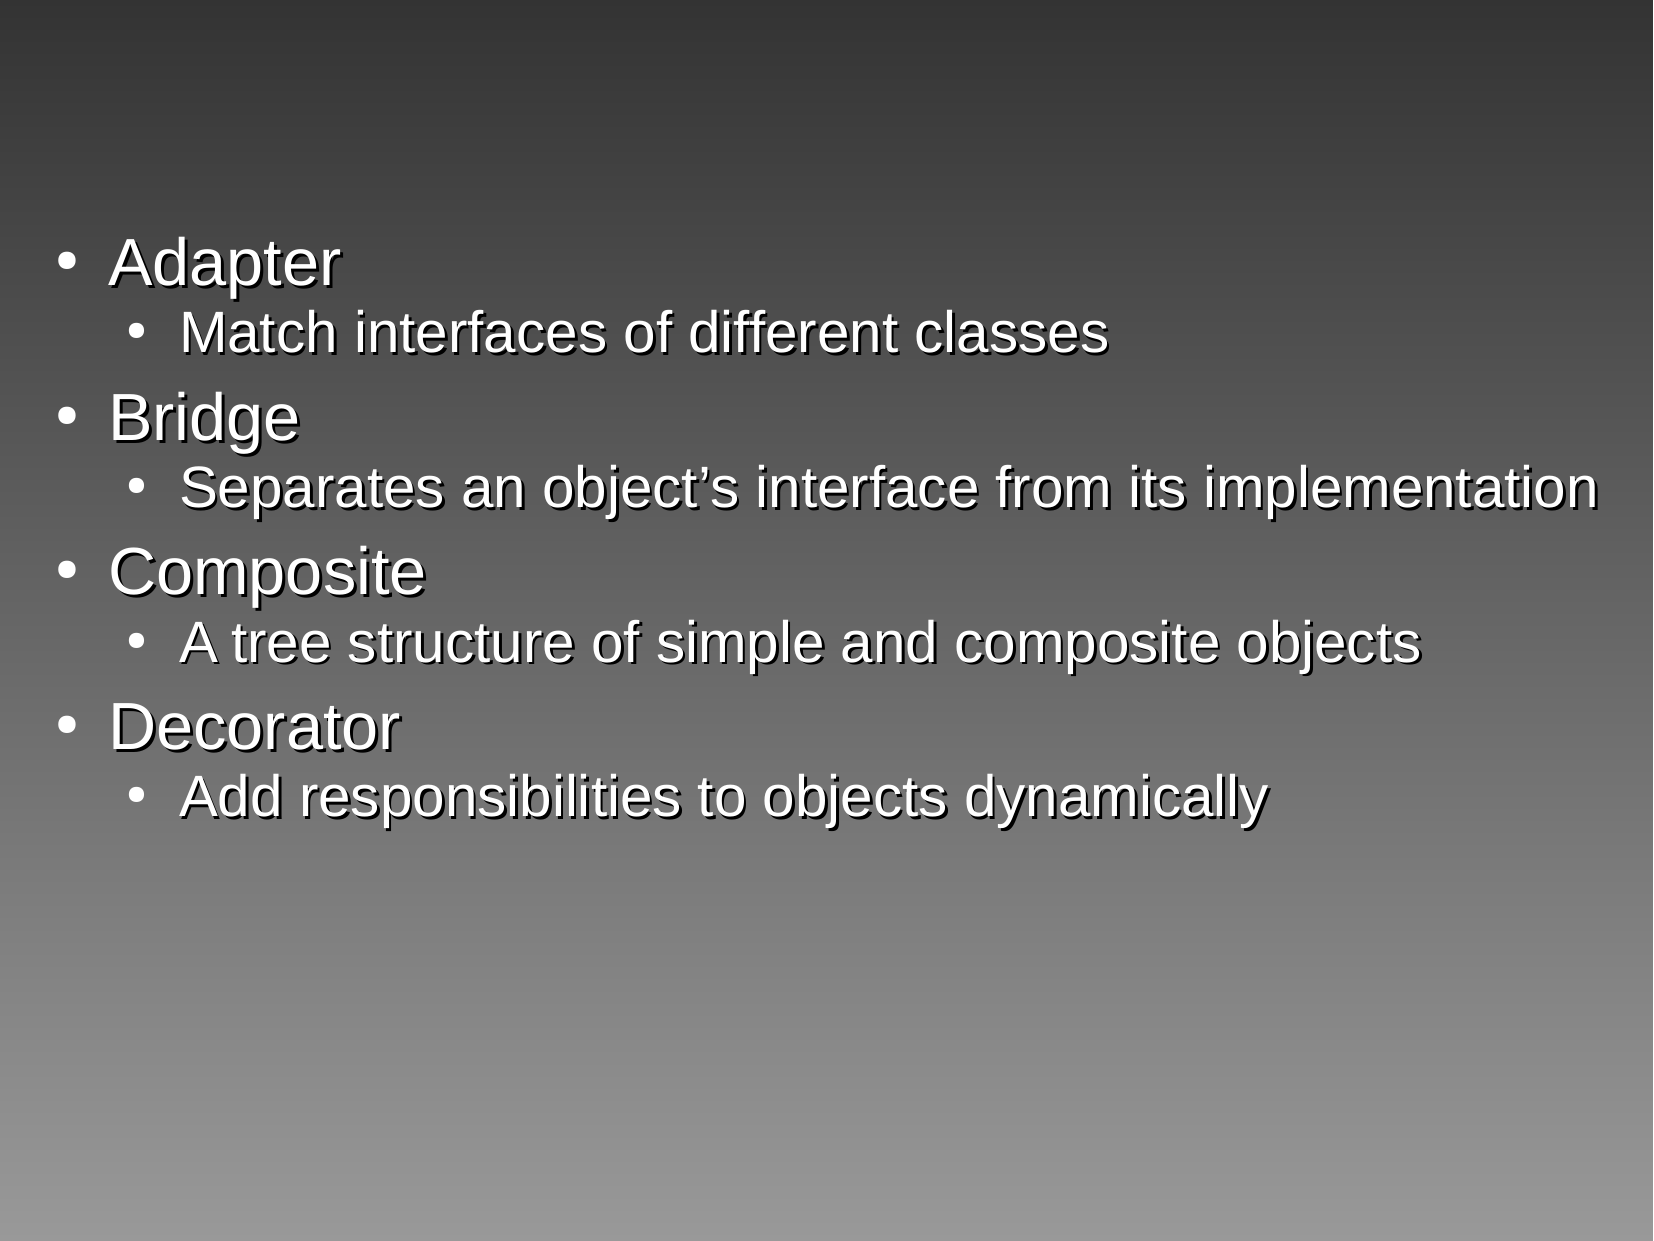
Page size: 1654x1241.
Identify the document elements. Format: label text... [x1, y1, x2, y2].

list Adapter Match interfaces of different classes Bridge Separates an object’s interface from its implementation Composite A tree structure of simple and composite objects Decorator Add responsibilities to objects dynamically [37, 225, 1613, 1126]
